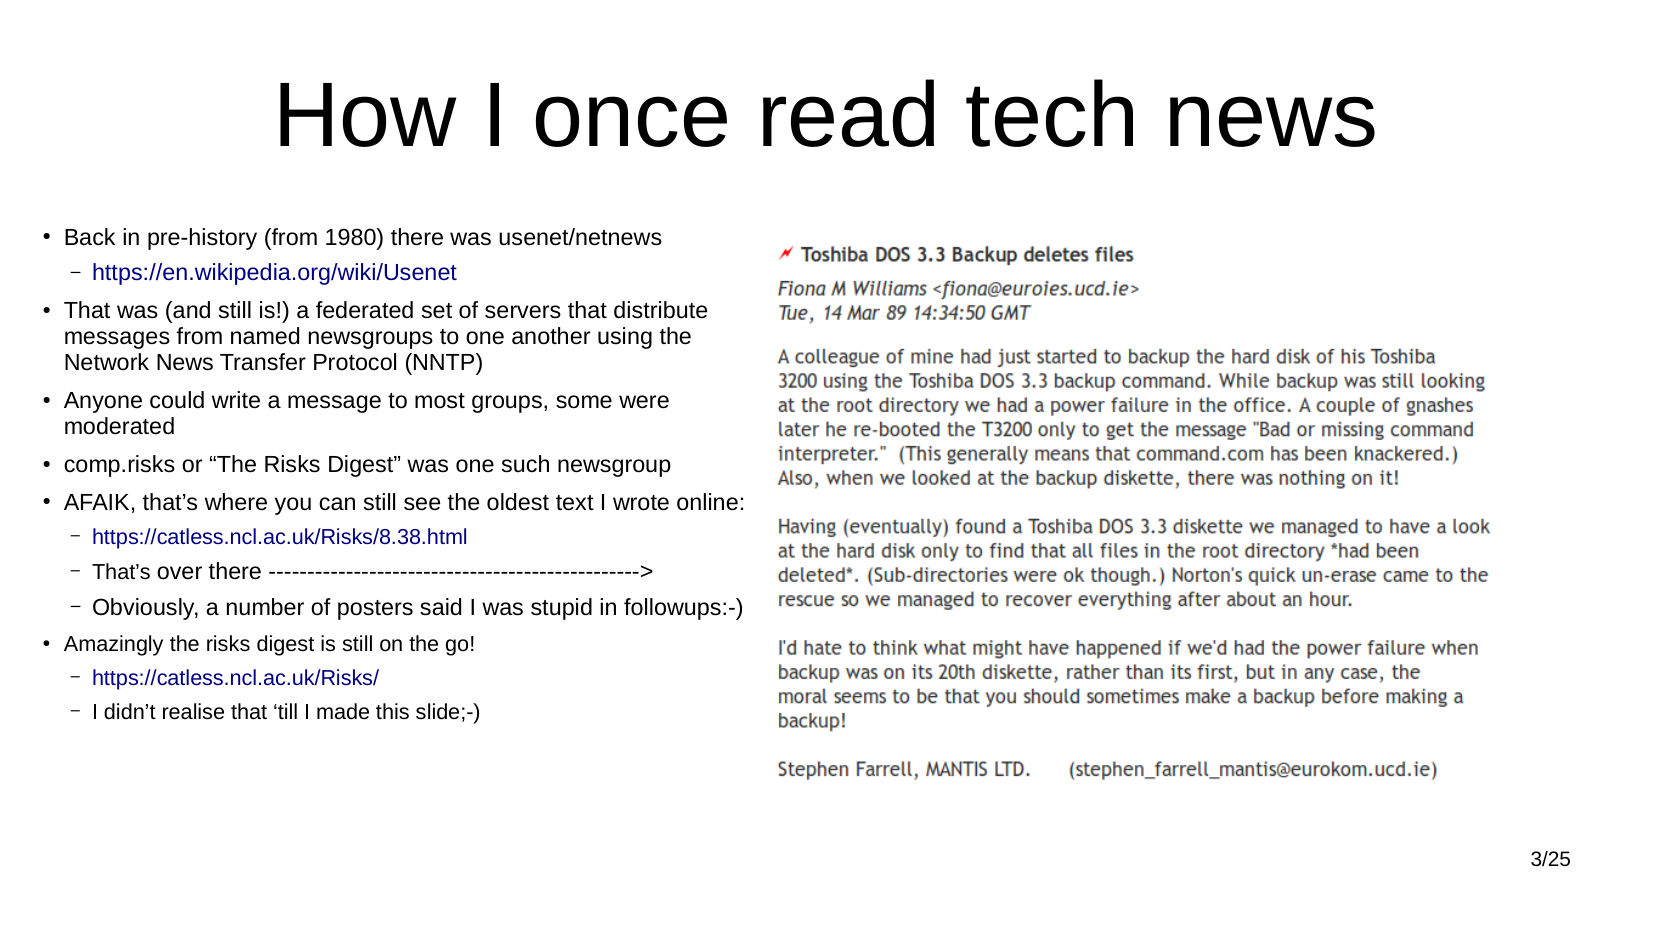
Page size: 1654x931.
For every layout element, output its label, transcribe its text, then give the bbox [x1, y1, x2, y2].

title How I once read tech news [82, 37, 1571, 193]
picture [767, 224, 1648, 815]
list Back in pre-history (from 1980) there was usenet/netnews https://en.wikipedia.org/wiki/Usenet That was (and still is!) a federated set of servers that distribute messages from named newsgroups to one another using the Network News Transfer Protocol (NNTP) Anyone could write a message to most groups, some were moderated comp.risks or “The Risks Digest” was one such newsgroup AFAIK, that’s where you can still see the oldest text I wrote online: https://catless.ncl.ac.uk/Risks/8.38.html That’s over there ------------------------------------------------> Obviously, a number of posters said I was stupid in followups:-) Amazingly the risks digest is still on the go! https://catless.ncl.ac.uk/Risks/ I didn’t realise that ‘till I made this slide;-) [35, 224, 756, 764]
